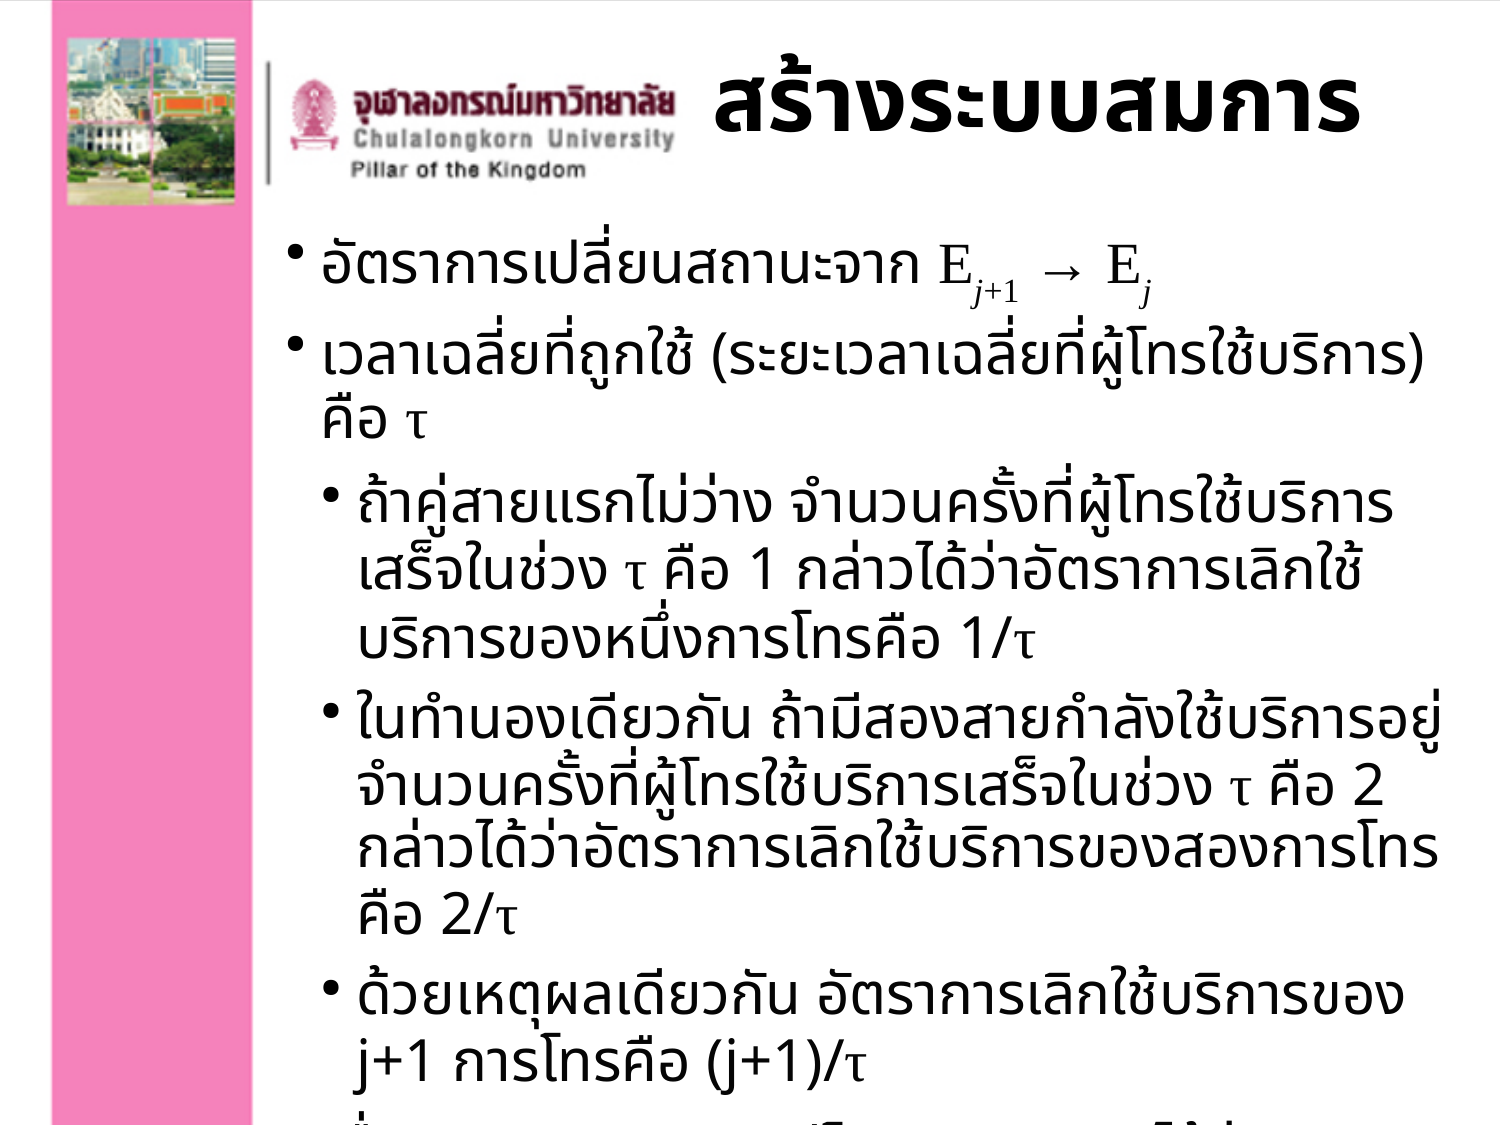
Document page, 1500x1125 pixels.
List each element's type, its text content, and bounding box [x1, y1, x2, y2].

picture [0, 0, 1500, 1125]
title สร้างระบบสมการ [712, 41, 1426, 177]
text_box อัตราการเปลี่ยนสถานะจาก Ej+1 → Ej เวลาเฉลี่ยที่ถูกใช้ (ระยะเวลาเฉลี่ยที่ผู้โทรใช้บริการ) คือ τ ถ้าคู่สายแรกไม่ว่าง จำนวนครั้งที่ผู้โทรใช้บริการเสร็จในช่วง τ คือ 1 กล่าวได้ว่าอัตราการเลิกใช้บริการของหนึ่งการโทรคือ 1/τ ในทำนองเดียวกัน ถ้ามีสองสายกำลังใช้บริการอยู่ จำนวนครั้งที่ผู้โทรใช้บริการเสร็จในช่วง τ คือ 2 กล่าวได้ว่าอัตราการเลิกใช้บริการของสองการโทรคือ 2/τ ด้วยเหตุผลเดียวกัน อัตราการเลิกใช้บริการของ j+1 การโทรคือ (j+1)/τ เนื่องจากสถานะ Ej+1 มีโอกาสเกิด Pj+1 ได้ว่า Ej+1 → Ej คือ (j+1)τ-1Pj [270, 219, 1484, 1036]
